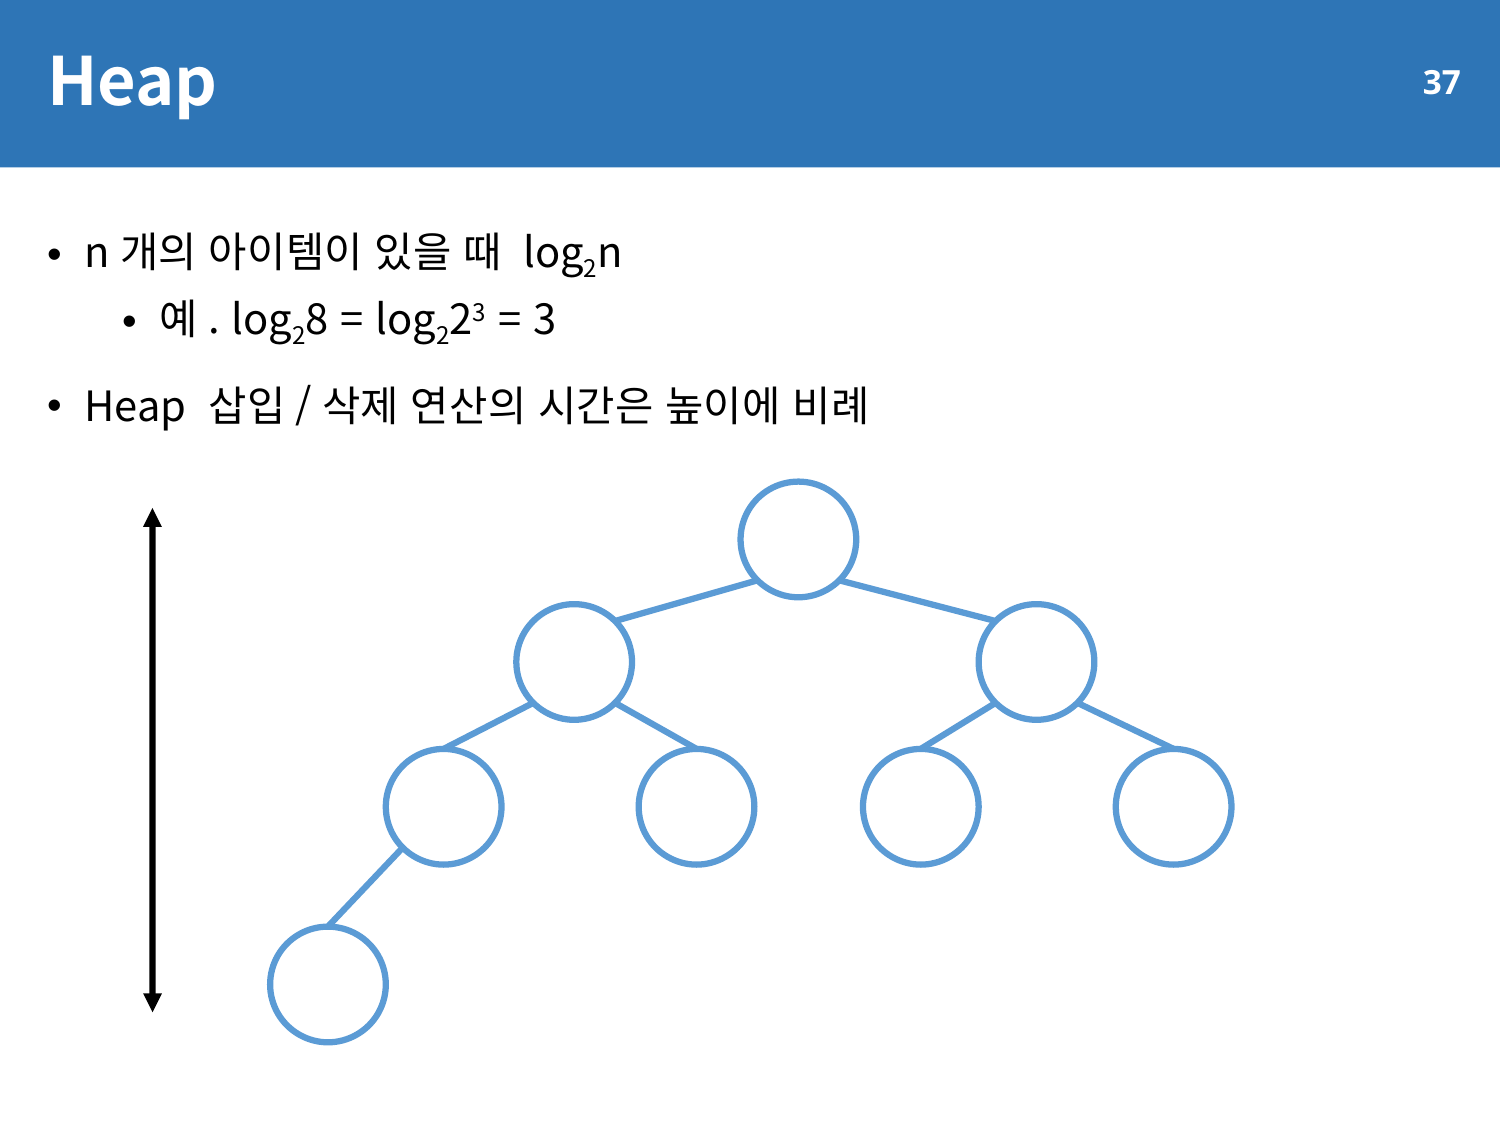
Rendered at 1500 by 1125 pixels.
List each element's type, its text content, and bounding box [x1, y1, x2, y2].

text_box [740, 481, 857, 598]
text_box [516, 604, 633, 720]
text_box [638, 748, 755, 865]
text_box [385, 748, 502, 865]
text_box [1115, 748, 1232, 865]
text_box [978, 604, 1095, 720]
text_box [270, 926, 386, 1043]
title Heap [32, 20, 1476, 148]
text_box [862, 748, 979, 865]
list n개의 아이템이 있을 때 log2n 예. log28 = log223 = 3 Heap 삽입/삭제 연산의 시간은 높이에 비례 [32, 206, 1476, 1100]
slide_number <number> [1273, 53, 1476, 114]
